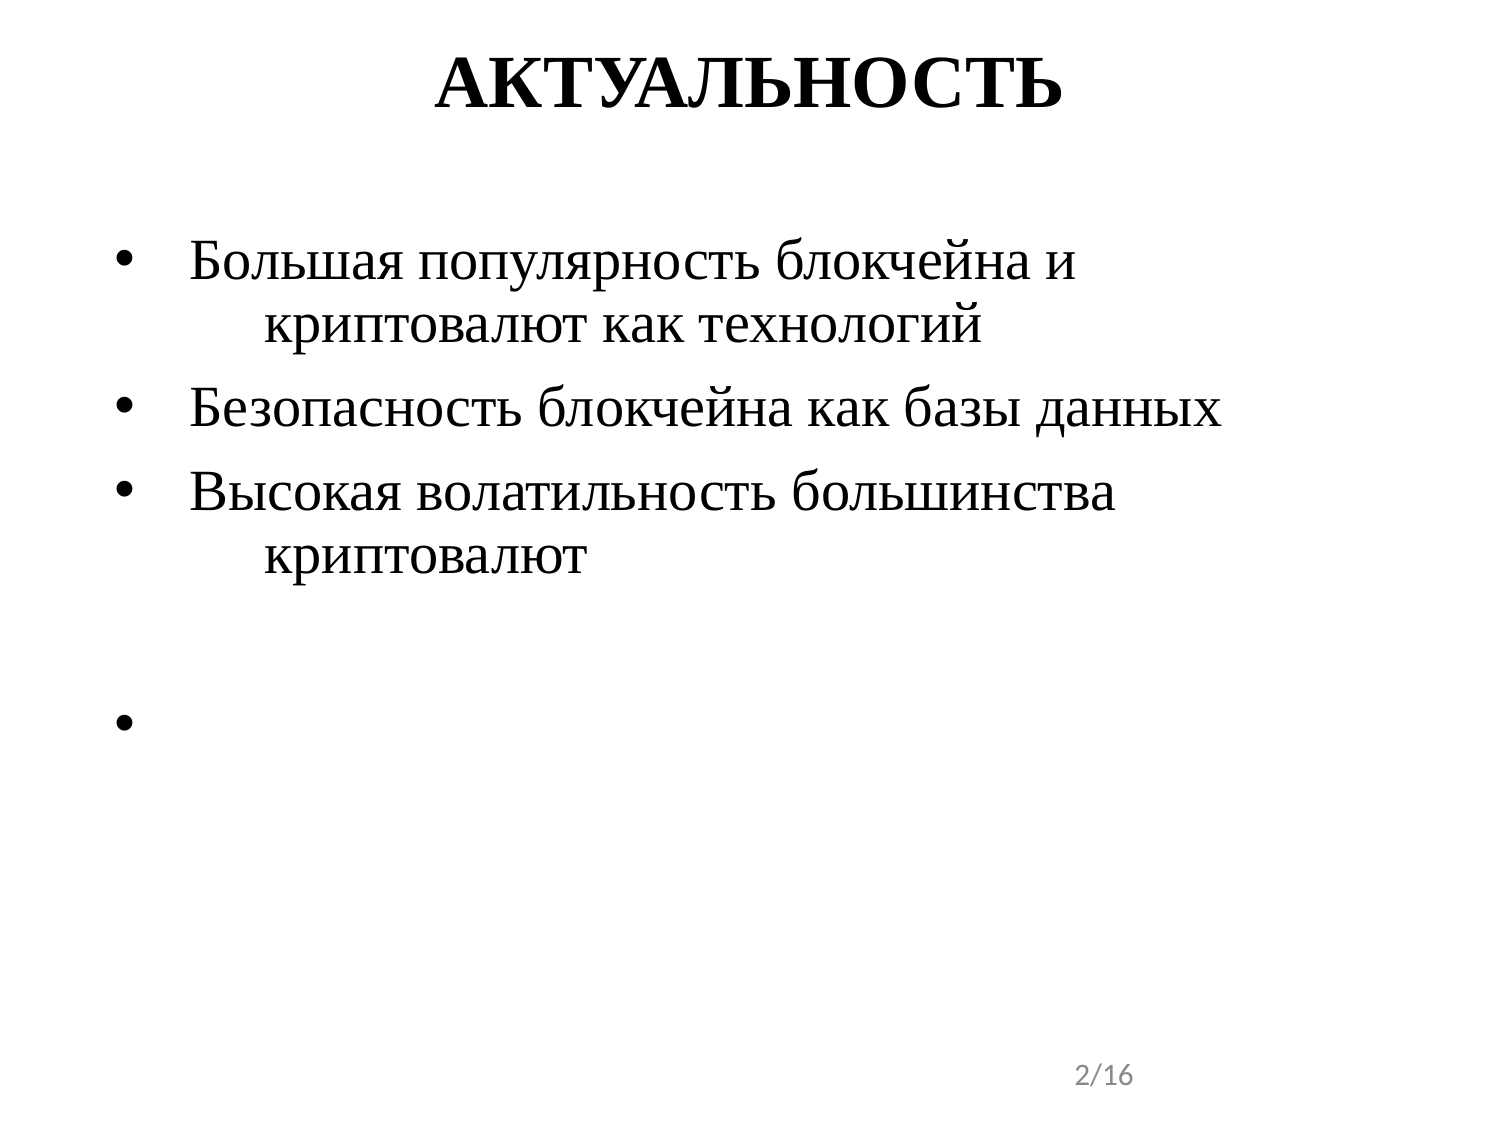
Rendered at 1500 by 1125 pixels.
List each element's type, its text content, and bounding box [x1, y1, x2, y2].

title АКТУАЛЬНОСТЬ [0, 0, 1500, 167]
list Большая популярность блокчейна и криптовалют как технологий Безопасность блокчейна как базы данных Высокая волатильность большинства криптовалют [103, 224, 1282, 760]
slide_number 2/16 [1059, 1042, 1397, 1103]
